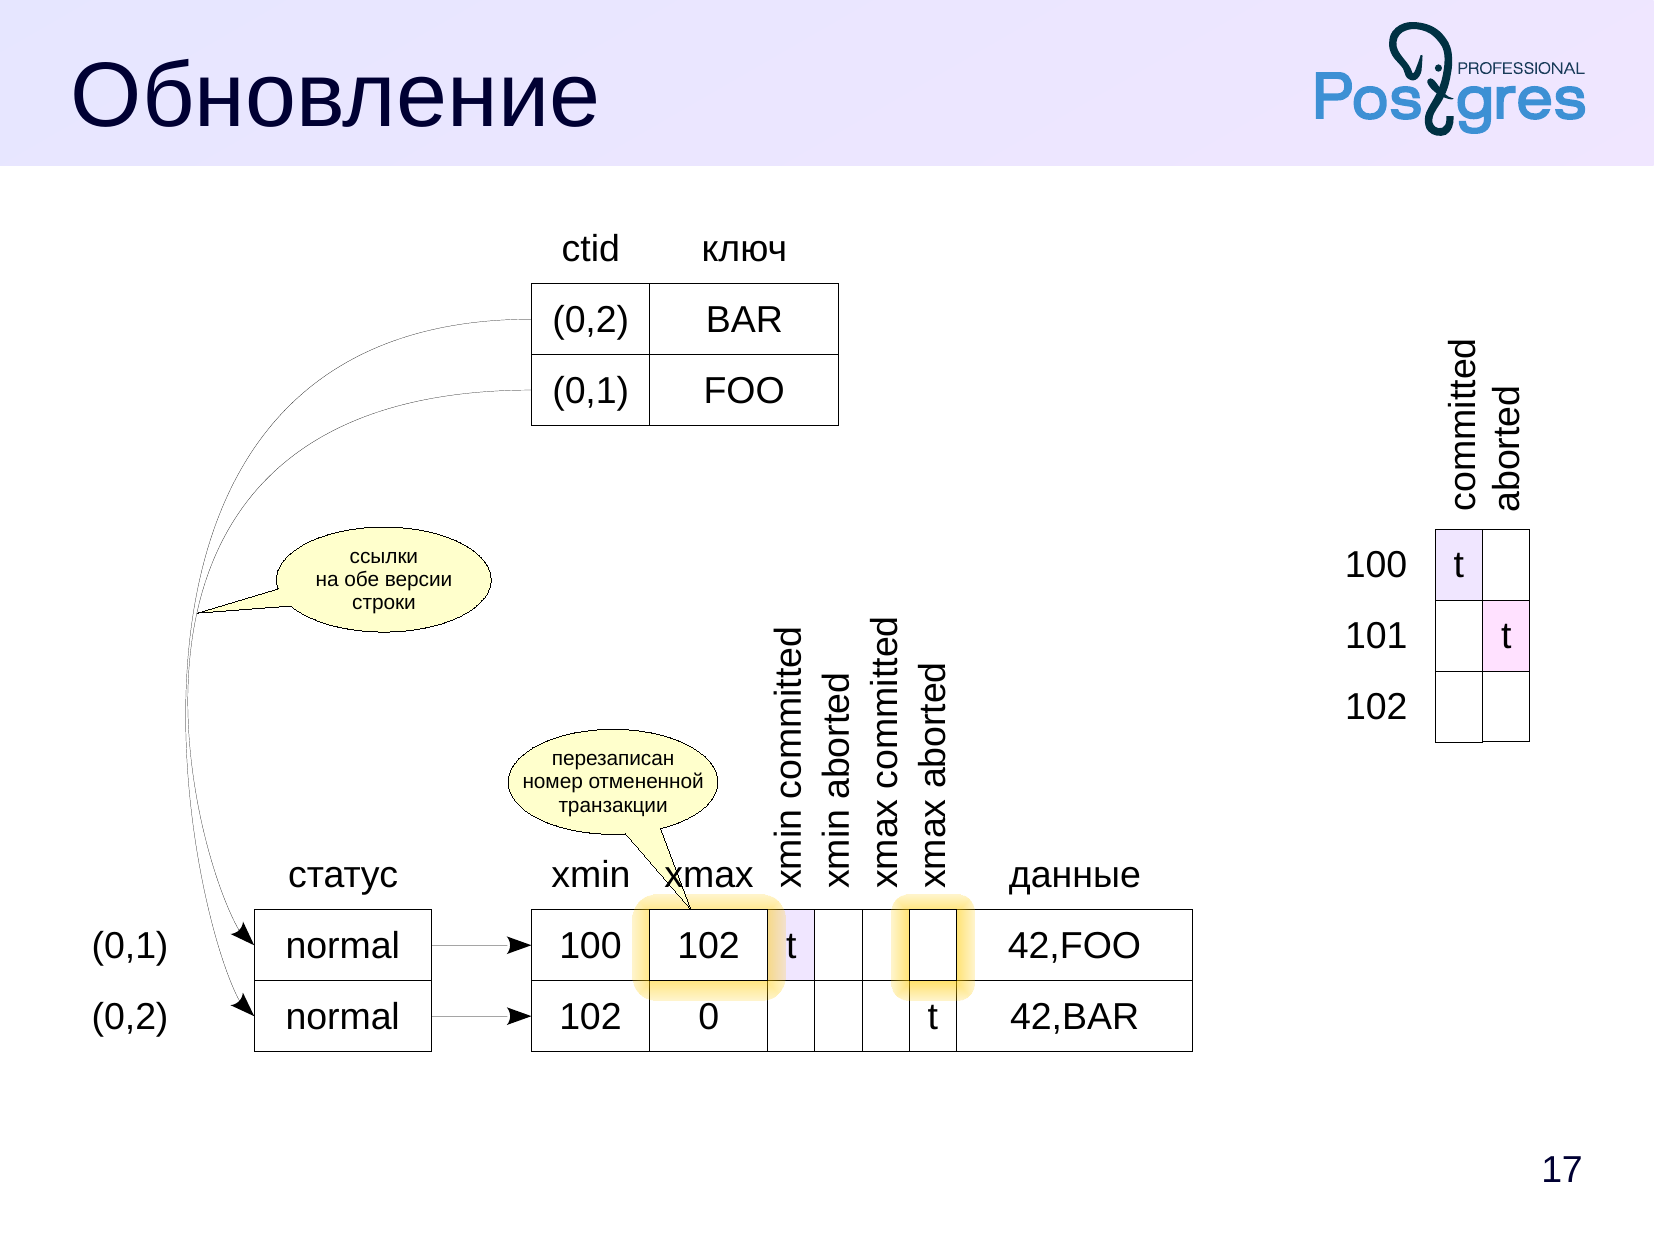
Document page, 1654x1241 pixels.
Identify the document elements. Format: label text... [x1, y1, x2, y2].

text_box FOO [649, 354, 839, 426]
text_box 102 [1317, 671, 1435, 742]
text_box normal [254, 980, 432, 1052]
text_box BAR [649, 283, 839, 354]
text_box данные [957, 838, 1193, 909]
text_box ctid [531, 212, 649, 283]
text_box t [784, 909, 814, 980]
text_box [1435, 600, 1530, 743]
text_box xmax [650, 838, 769, 910]
text_box (0,1) [71, 909, 190, 980]
text_box 102 [531, 980, 649, 1052]
text_box 100 [531, 909, 633, 980]
text_box (0,2) [71, 980, 190, 1052]
text_box t [909, 1001, 957, 1052]
text_box normal [254, 909, 432, 980]
text_box t [1435, 529, 1483, 600]
text_box xmax aborted [902, 590, 963, 895]
text_box xmin [531, 838, 650, 909]
text_box 102 [649, 909, 768, 981]
text_box xmax committed [855, 590, 902, 904]
text_box aborted [1482, 331, 1530, 528]
title Обновление [70, 43, 1241, 147]
text_box (0,1) [531, 354, 649, 426]
text_box xmin committed [762, 590, 811, 904]
text_box 42,FOO [974, 909, 1193, 980]
text_box (0,2) [531, 283, 649, 354]
text_box статус [254, 838, 432, 909]
text_box ссылки на обе версии строки [197, 527, 492, 633]
text_box 0 [649, 1000, 768, 1052]
text_box xmin aborted [811, 590, 855, 904]
text_box [1483, 529, 1530, 600]
text_box перезаписан номер отмененной транзакции [508, 729, 718, 862]
text_box 101 [1317, 600, 1435, 671]
text_box [632, 894, 974, 1052]
text_box 42,BAR [957, 980, 1193, 1052]
text_box committed [1435, 331, 1482, 526]
text_box t [1482, 600, 1530, 671]
text_box ключ [649, 212, 839, 283]
text_box 100 [1317, 529, 1435, 600]
